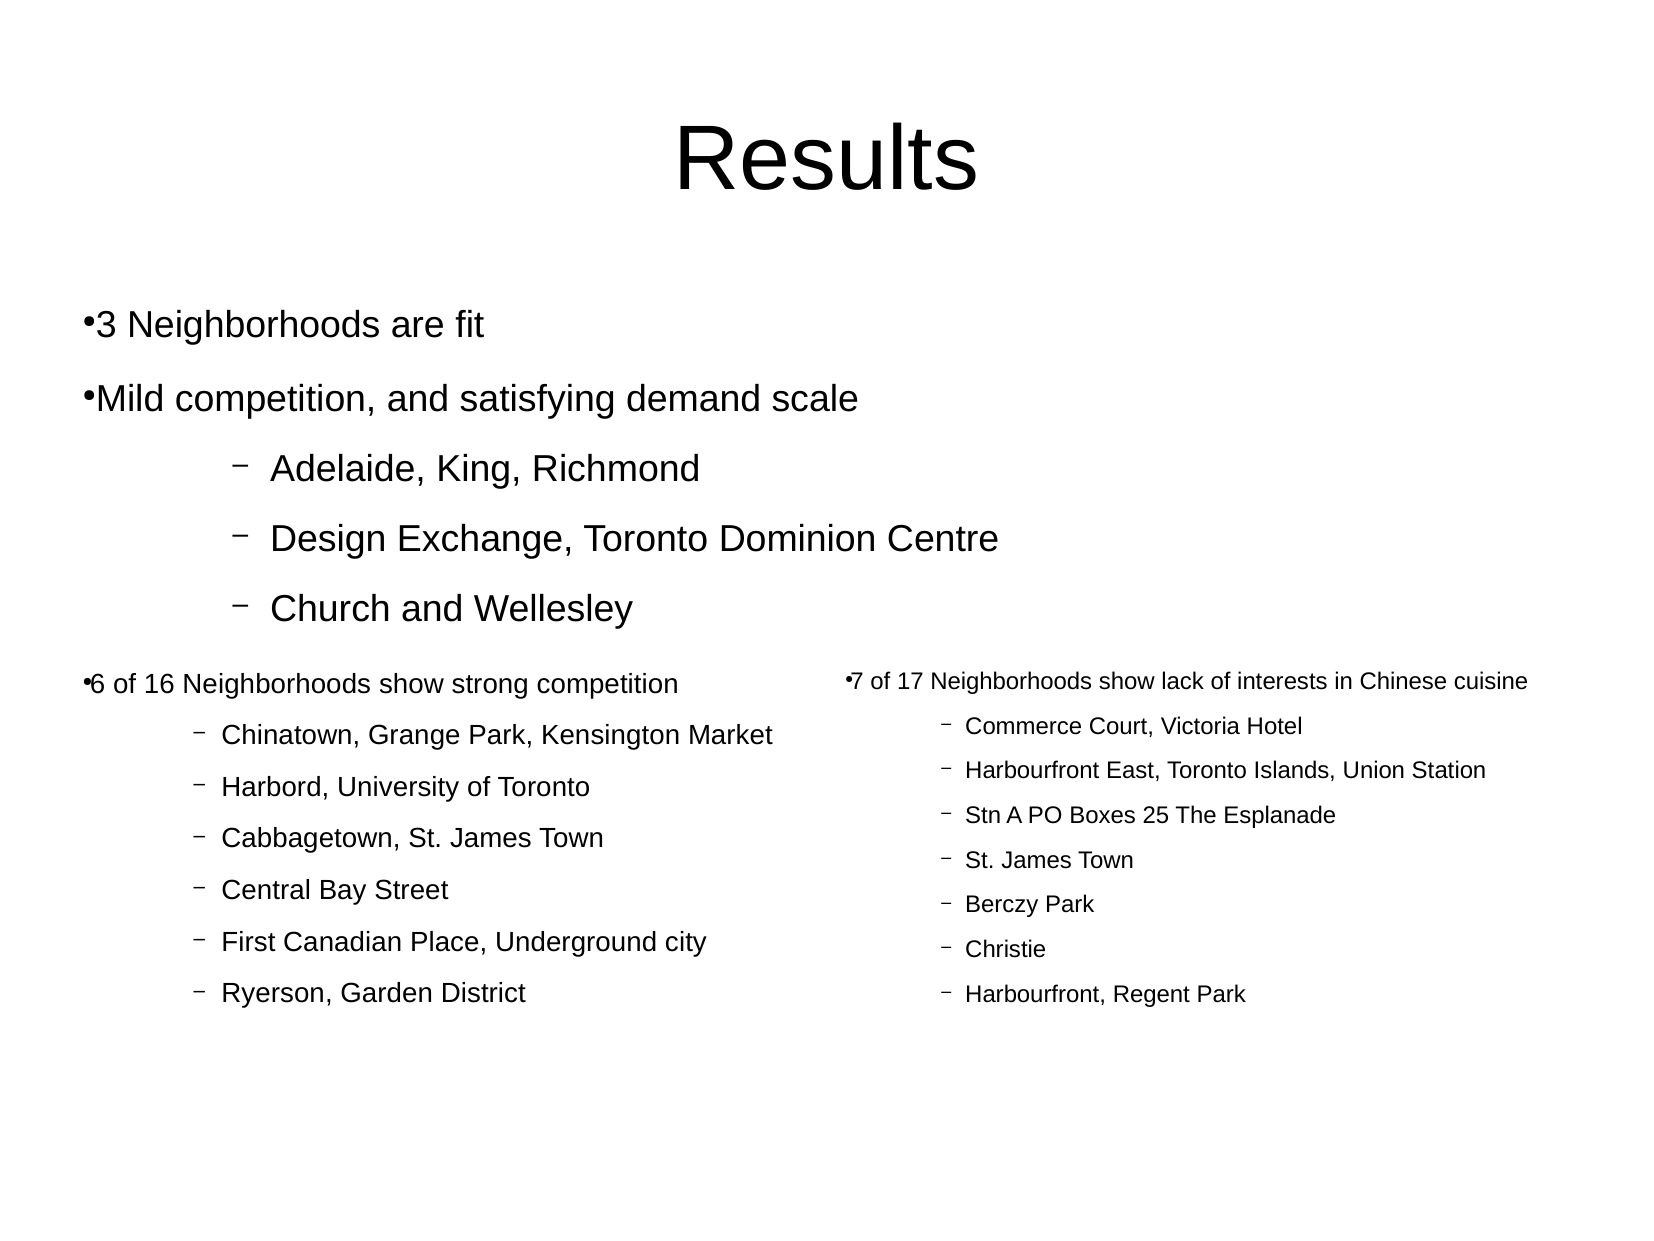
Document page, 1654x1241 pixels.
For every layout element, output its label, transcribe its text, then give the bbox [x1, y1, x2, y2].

title Results [82, 49, 1571, 257]
list 6 of 16 Neighborhoods show strong competition Chinatown, Grange Park, Kensington Market Harbord, University of Toronto Cabbagetown, St. James Town Central Bay Street First Canadian Place, Underground city Ryerson, Garden District [82, 665, 809, 1009]
list 3 Neighborhoods are fit Mild competition, and satisfying demand scale Adelaide, King, Richmond Design Exchange, Toronto Dominion Centre Church and Wellesley [82, 300, 1571, 644]
list 7 of 17 Neighborhoods show lack of interests in Chinese cuisine Commerce Court, Victoria Hotel Harbourfront East, Toronto Islands, Union Station Stn A PO Boxes 25 The Esplanade St. James Town Berczy Park Christie Harbourfront, Regent Park [845, 665, 1572, 1009]
